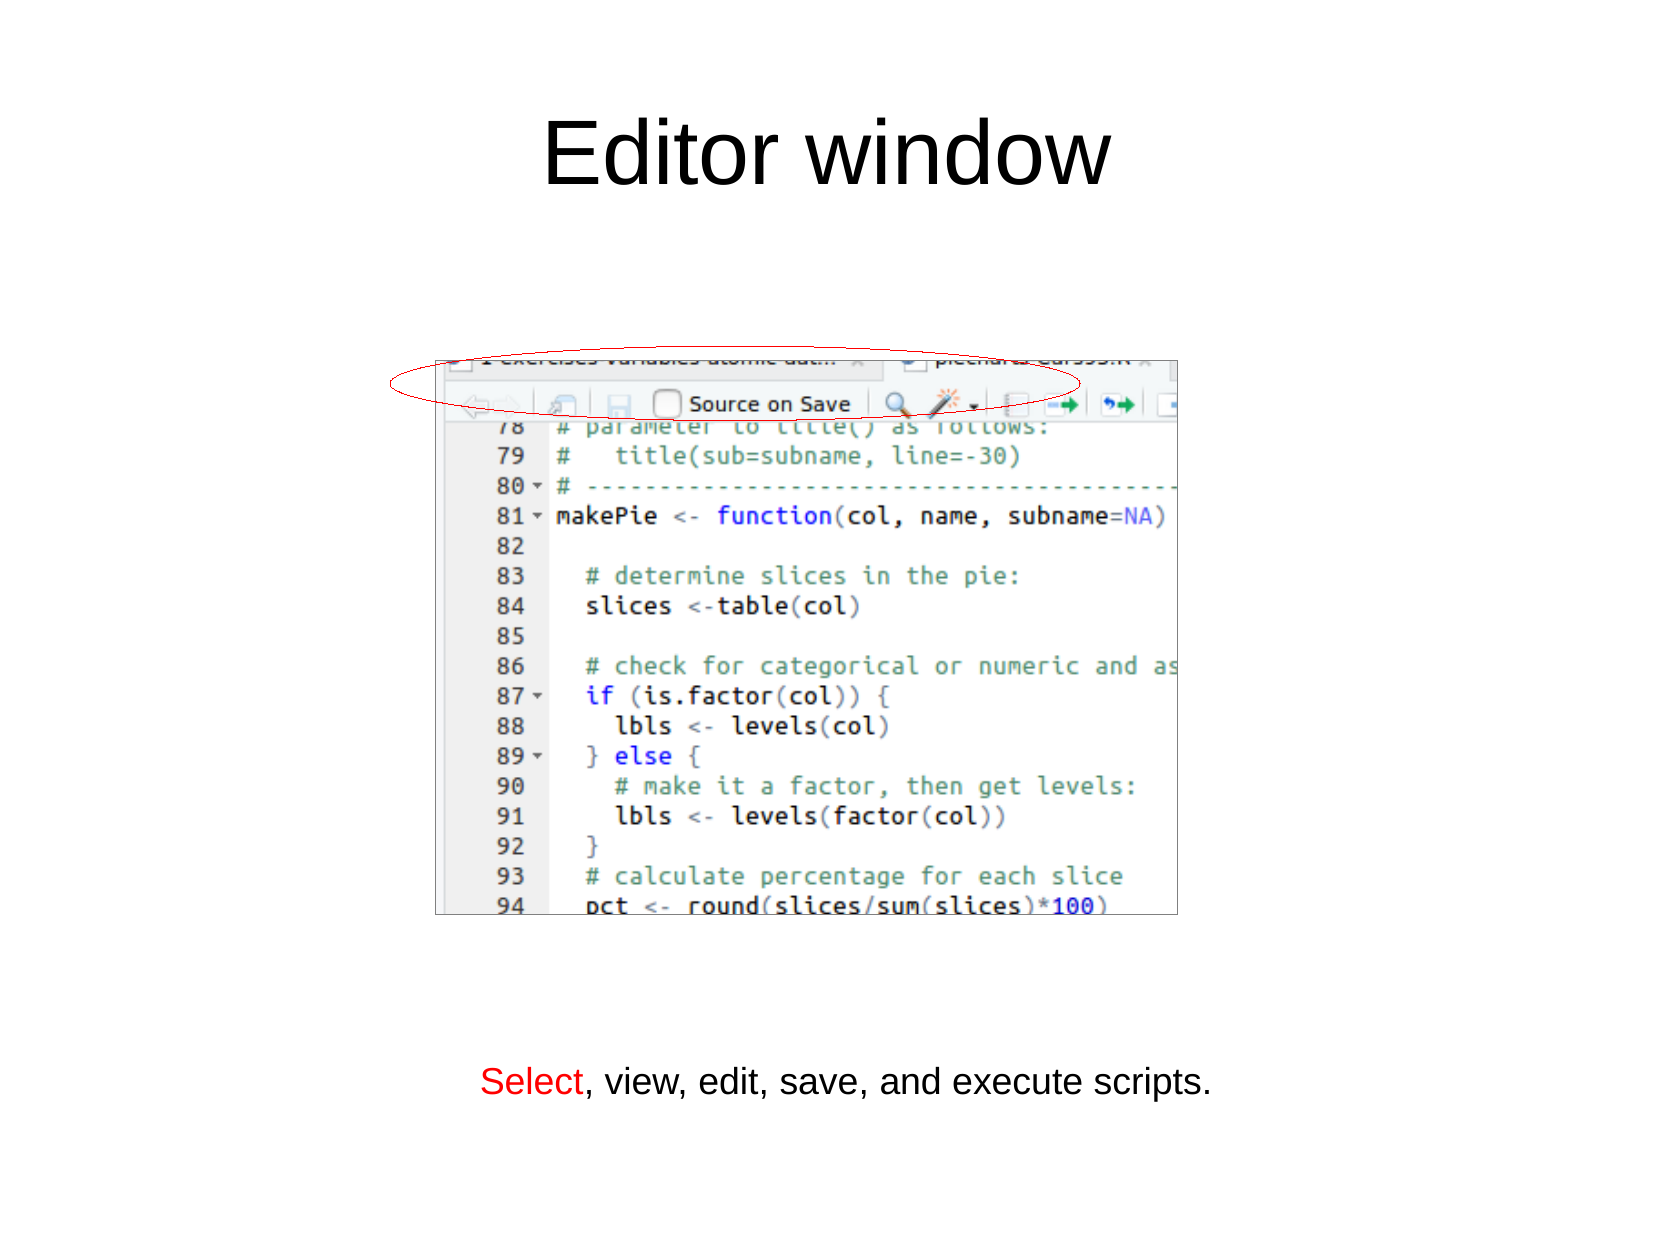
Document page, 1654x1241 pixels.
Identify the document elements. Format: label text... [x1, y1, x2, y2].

title Editor window [82, 49, 1571, 257]
picture [435, 360, 1178, 915]
text_box Select, view, edit, save, and execute scripts. [465, 1053, 1228, 1111]
